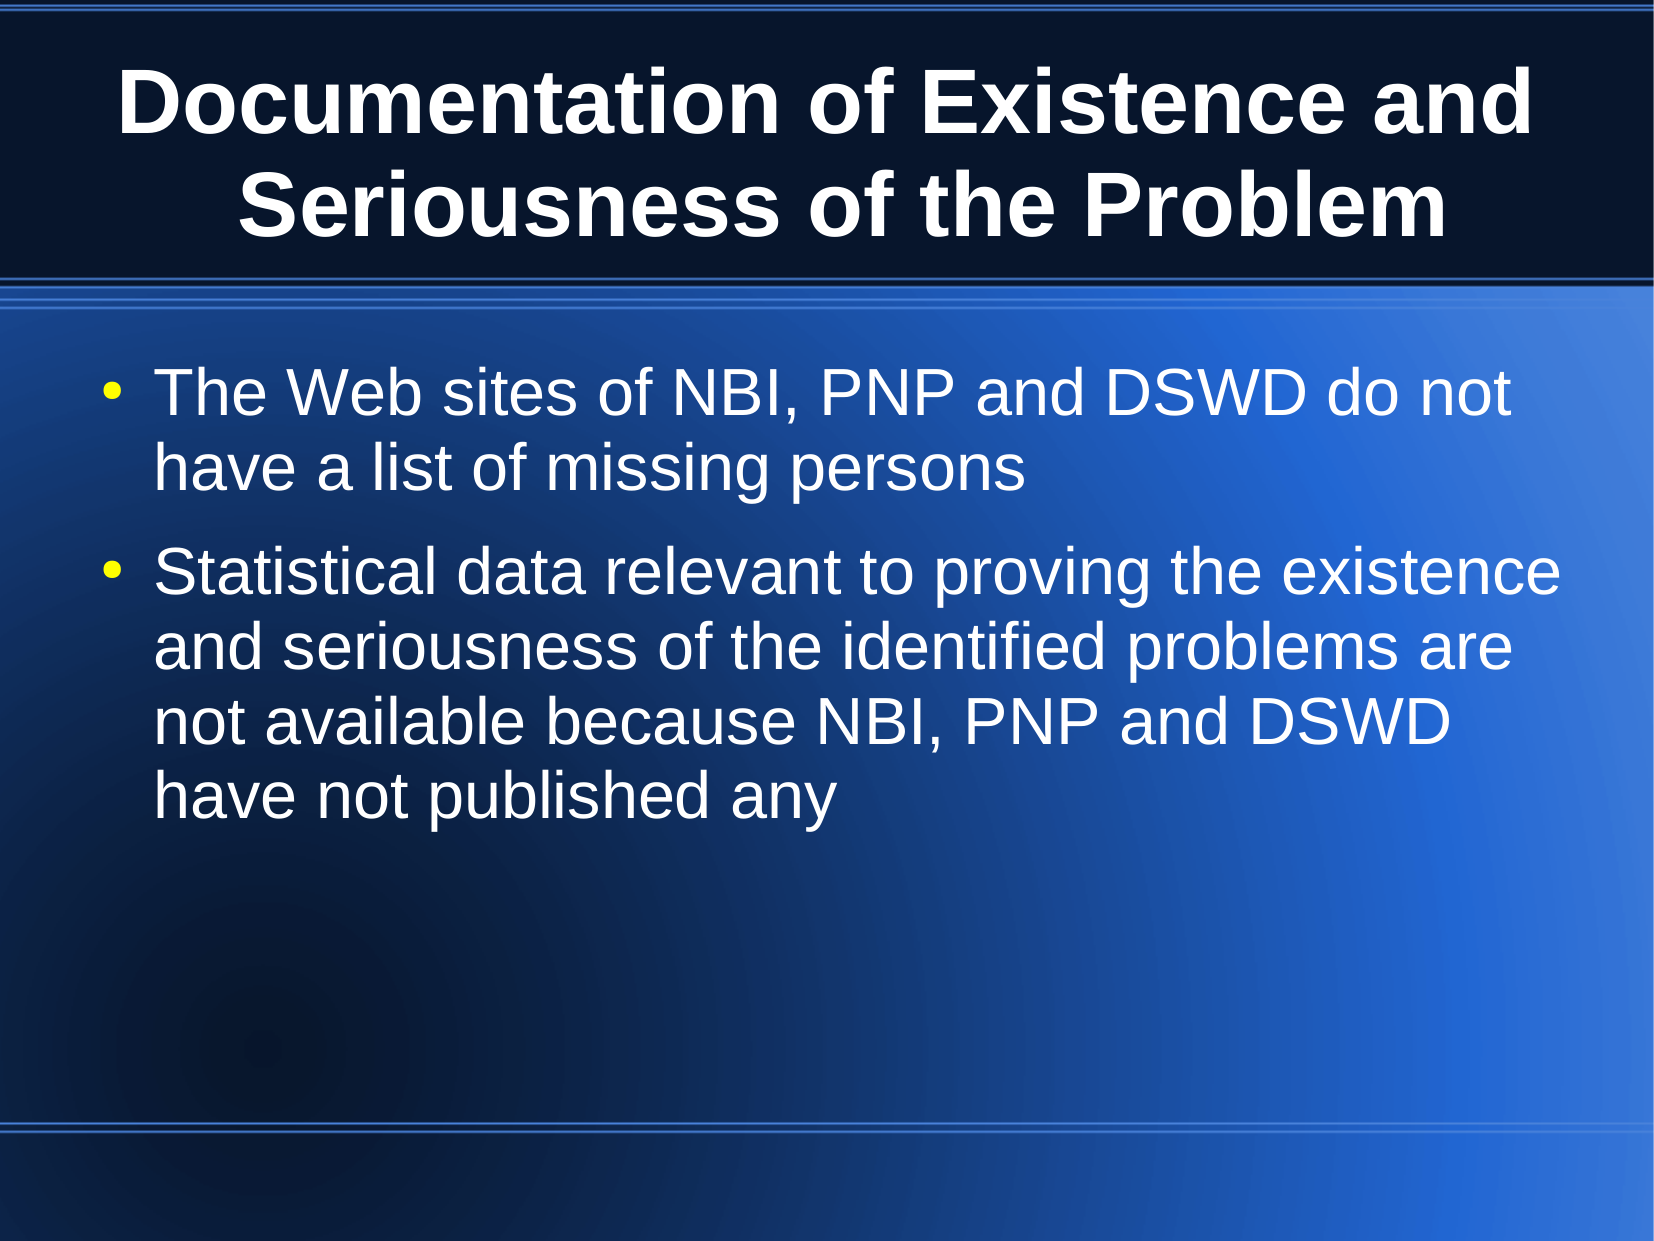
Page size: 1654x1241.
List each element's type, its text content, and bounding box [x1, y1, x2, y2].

title Documentation of Existence and Seriousness of the Problem [82, 49, 1571, 257]
picture [0, 0, 1654, 1241]
list The Web sites of NBI, PNP and DSWD do not have a list of missing persons Statistical data relevant to proving the existence and seriousness of the identified problems are not available because NBI, PNP and DSWD have not published any [82, 355, 1571, 1058]
